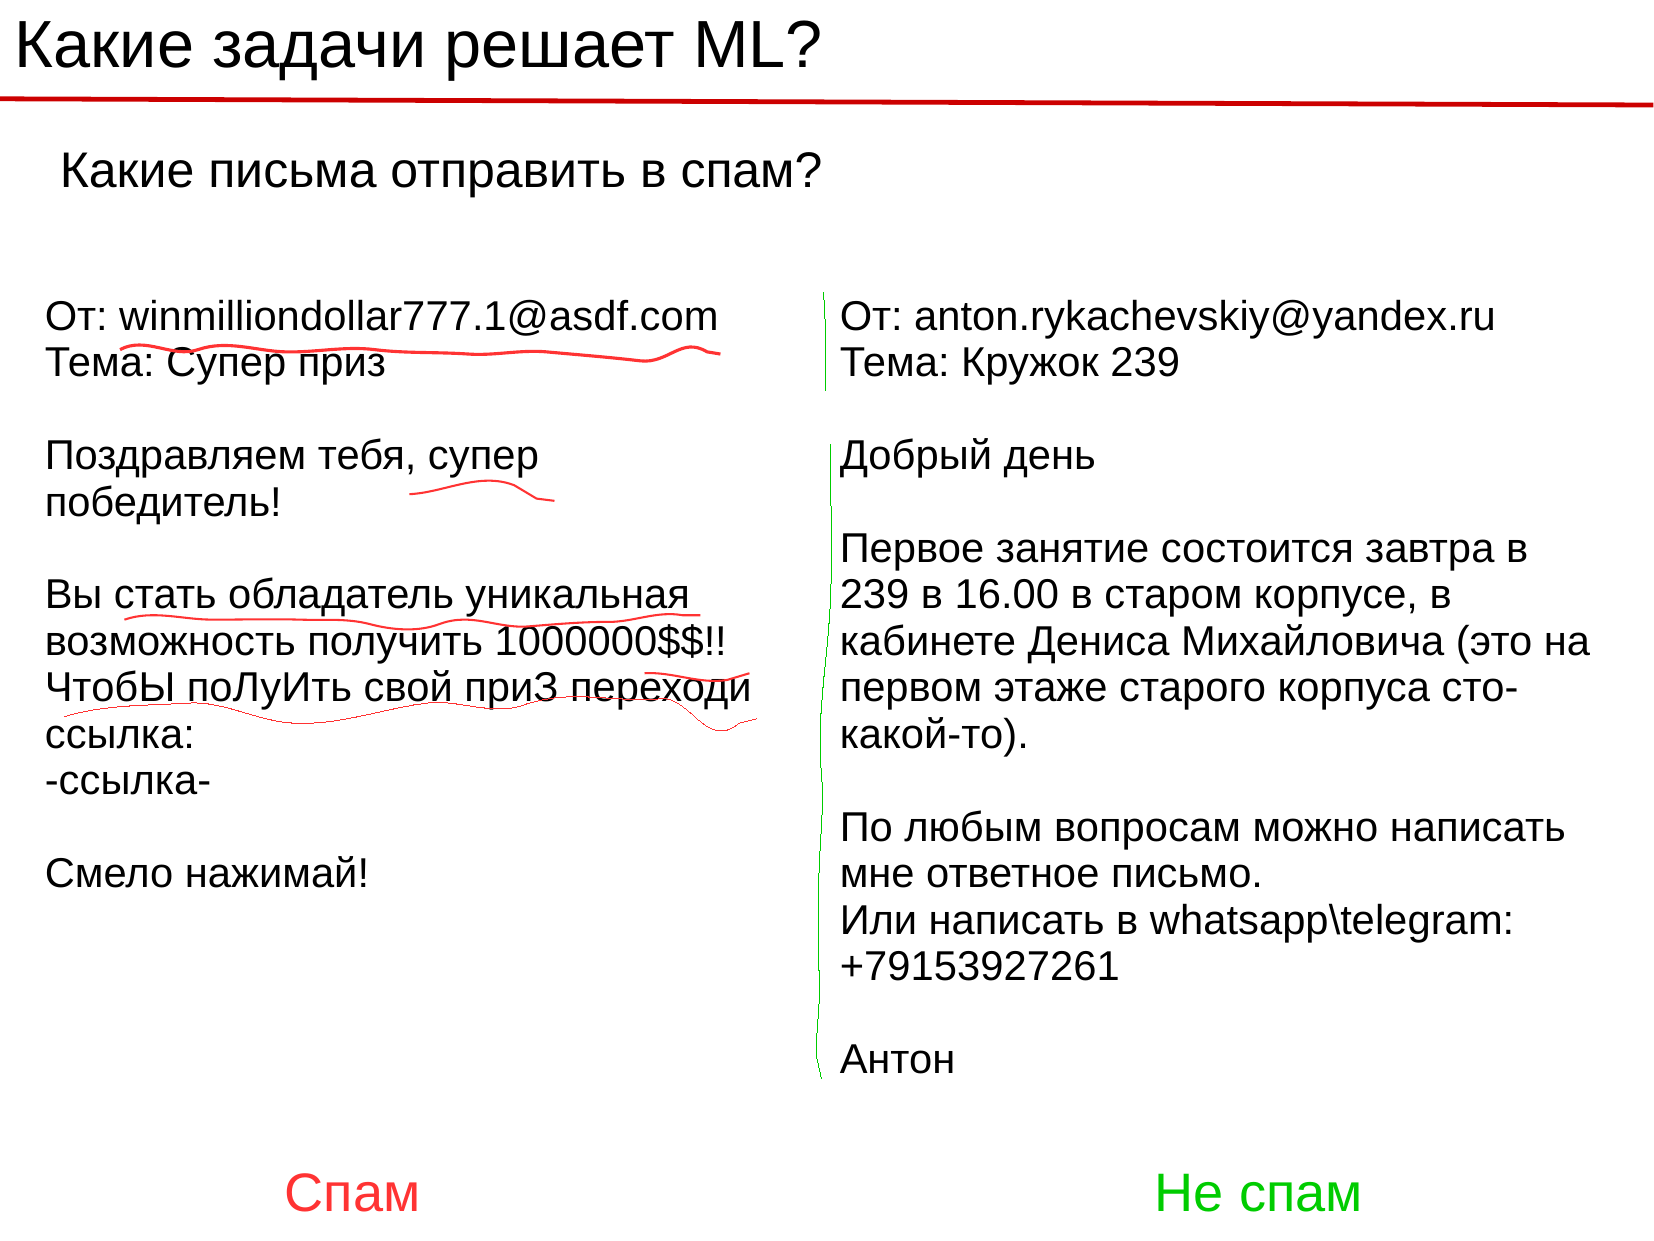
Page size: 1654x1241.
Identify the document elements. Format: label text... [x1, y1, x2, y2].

text_box Какие письма отправить в спам? [45, 135, 1351, 206]
text_box Спам [270, 1155, 811, 1231]
text_box Не спам [1140, 1154, 1654, 1231]
text_box От: winmilliondollar777.1@asdf.com Тема: Супер приз Поздравляем тебя, супер победитель! Вы стать обладатель уникальная возможность получить 1000000$$!! ЧтобЫ поЛуИть свой приЗ переходи ссылка: -ссылка- Смело нажимай! [30, 285, 781, 905]
text_box Какие задачи решает ML? [0, 0, 1021, 90]
text_box От: anton.rykachevskiy@yandex.ru Тема: Кружок 239 Добрый день Первое занятие состоится завтра в 239 в 16.00 в старом корпусе, в кабинете Дениса Михайловича (это на первом этаже старого корпуса сто-какой-то). По любым вопросам можно написать мне ответное письмо. Или написать в whatsapp\telegram: +79153927261 Антон [825, 285, 1609, 1090]
